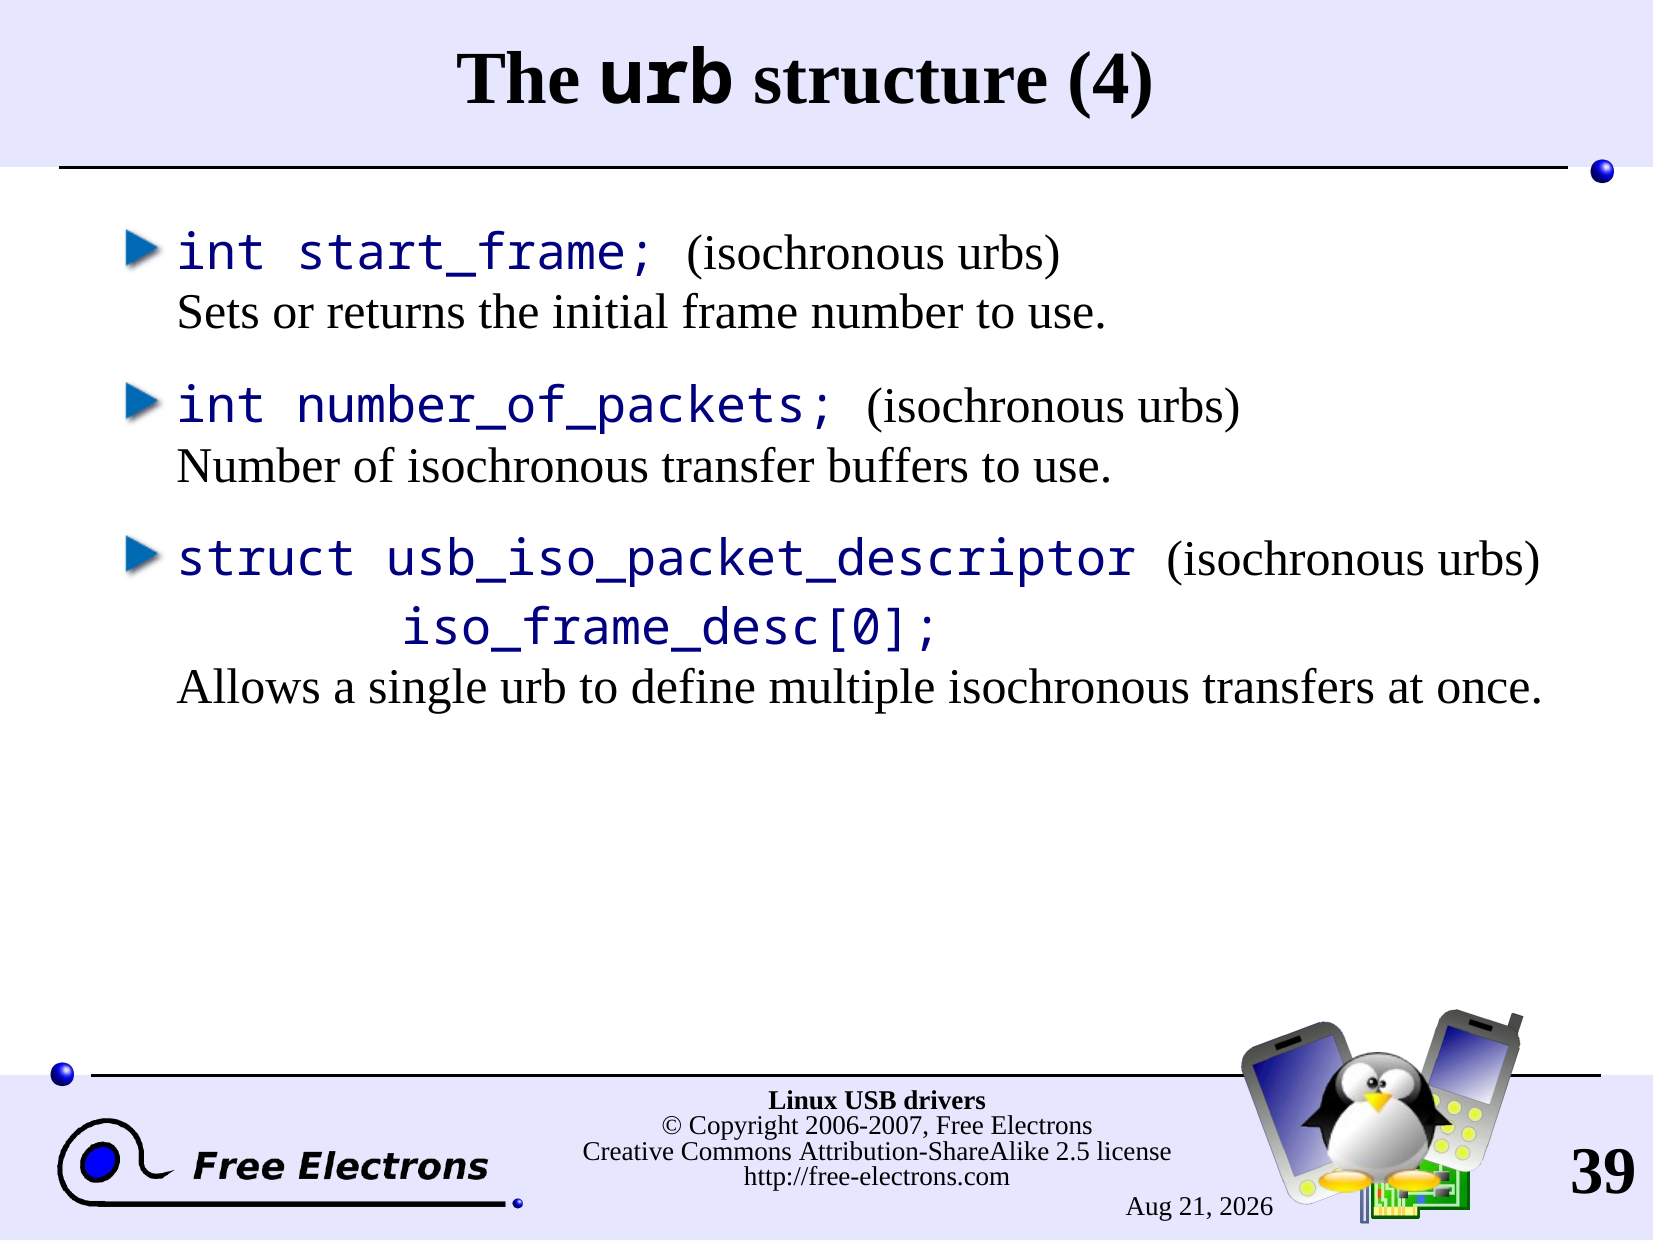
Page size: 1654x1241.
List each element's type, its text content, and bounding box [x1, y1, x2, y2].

picture [50, 1107, 527, 1216]
title The urb structure (4) [60, 25, 1551, 124]
list int start_frame; (isochronous urbs) Sets or returns the initial frame number to use. int number_of_packets; (isochronous urbs) Number of isochronous transfer buffers to use. struct usb_iso_packet_descriptor (isochronous urbs) iso_frame_desc[0]; Allows a single urb to define multiple isochronous transfers at once. [105, 216, 1551, 1066]
picture [1231, 1066, 1521, 1241]
